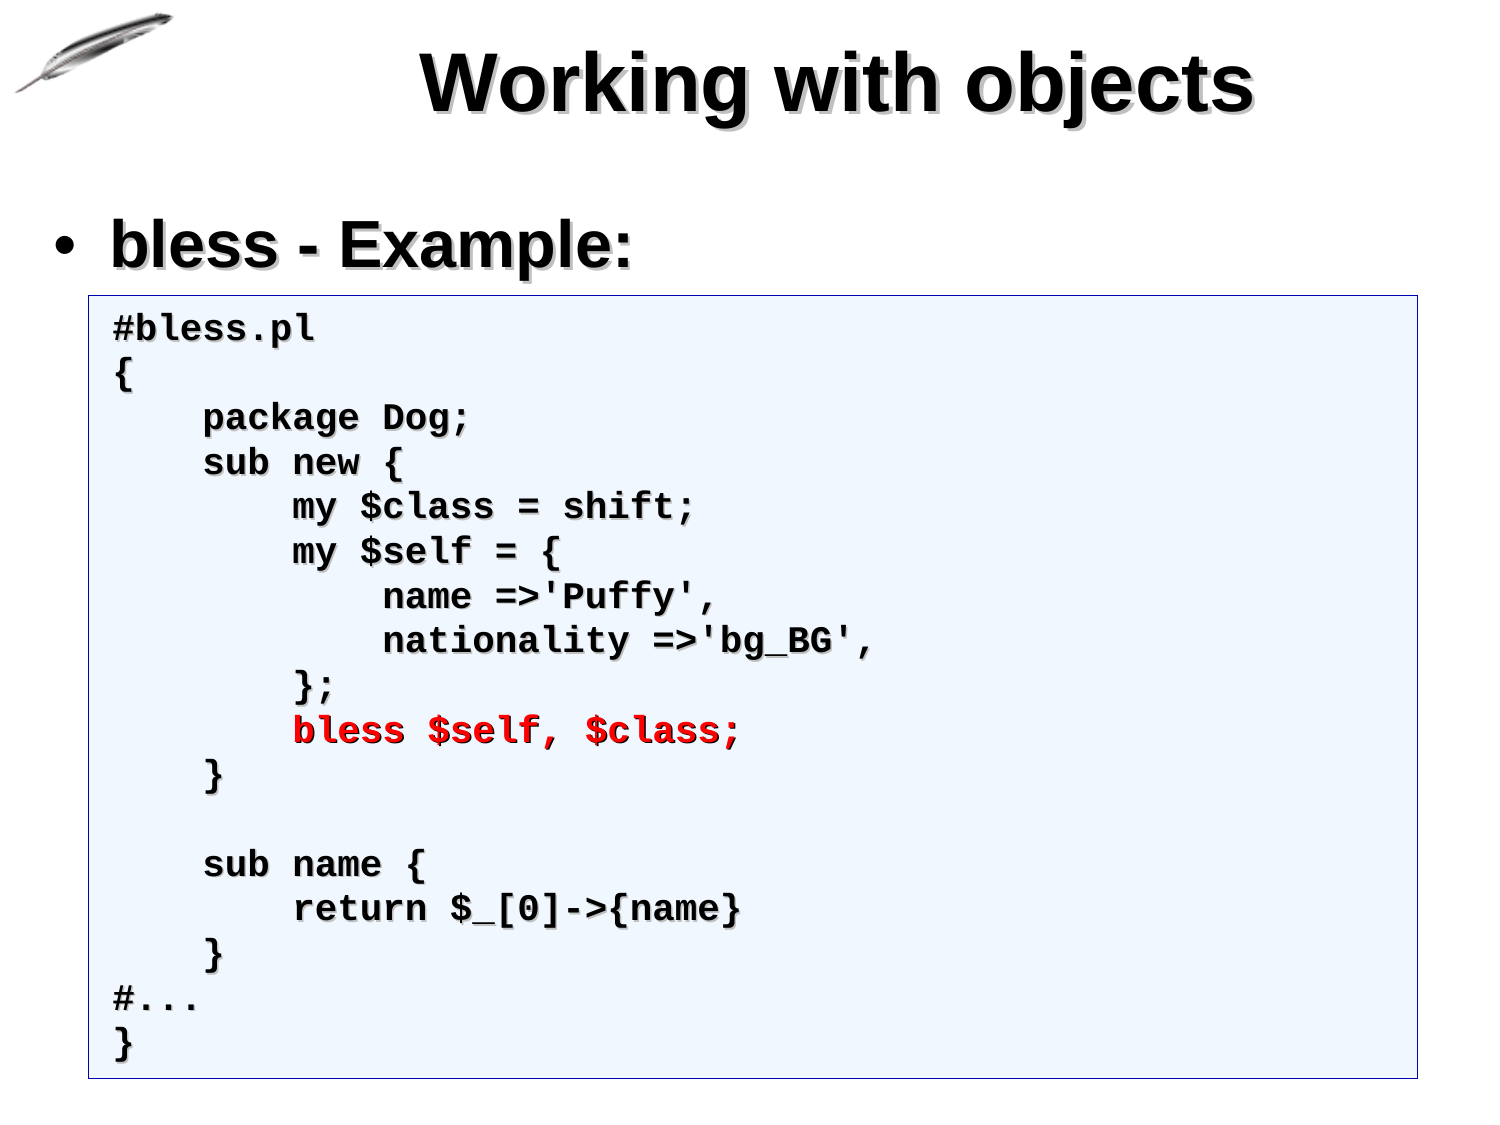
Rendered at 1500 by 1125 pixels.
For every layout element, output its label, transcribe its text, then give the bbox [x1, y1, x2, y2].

text_box #bless.pl { package Dog; sub new { my $class = shift; my $self = { name =>'Puffy', nationality =>'bg_BG', }; bless $self, $class; } sub name { return $_[0]->{name} } #... } [88, 295, 1418, 1078]
title Working with objects [419, 0, 1459, 176]
list bless - Example: [53, 207, 1447, 1084]
picture [11, 11, 179, 95]
